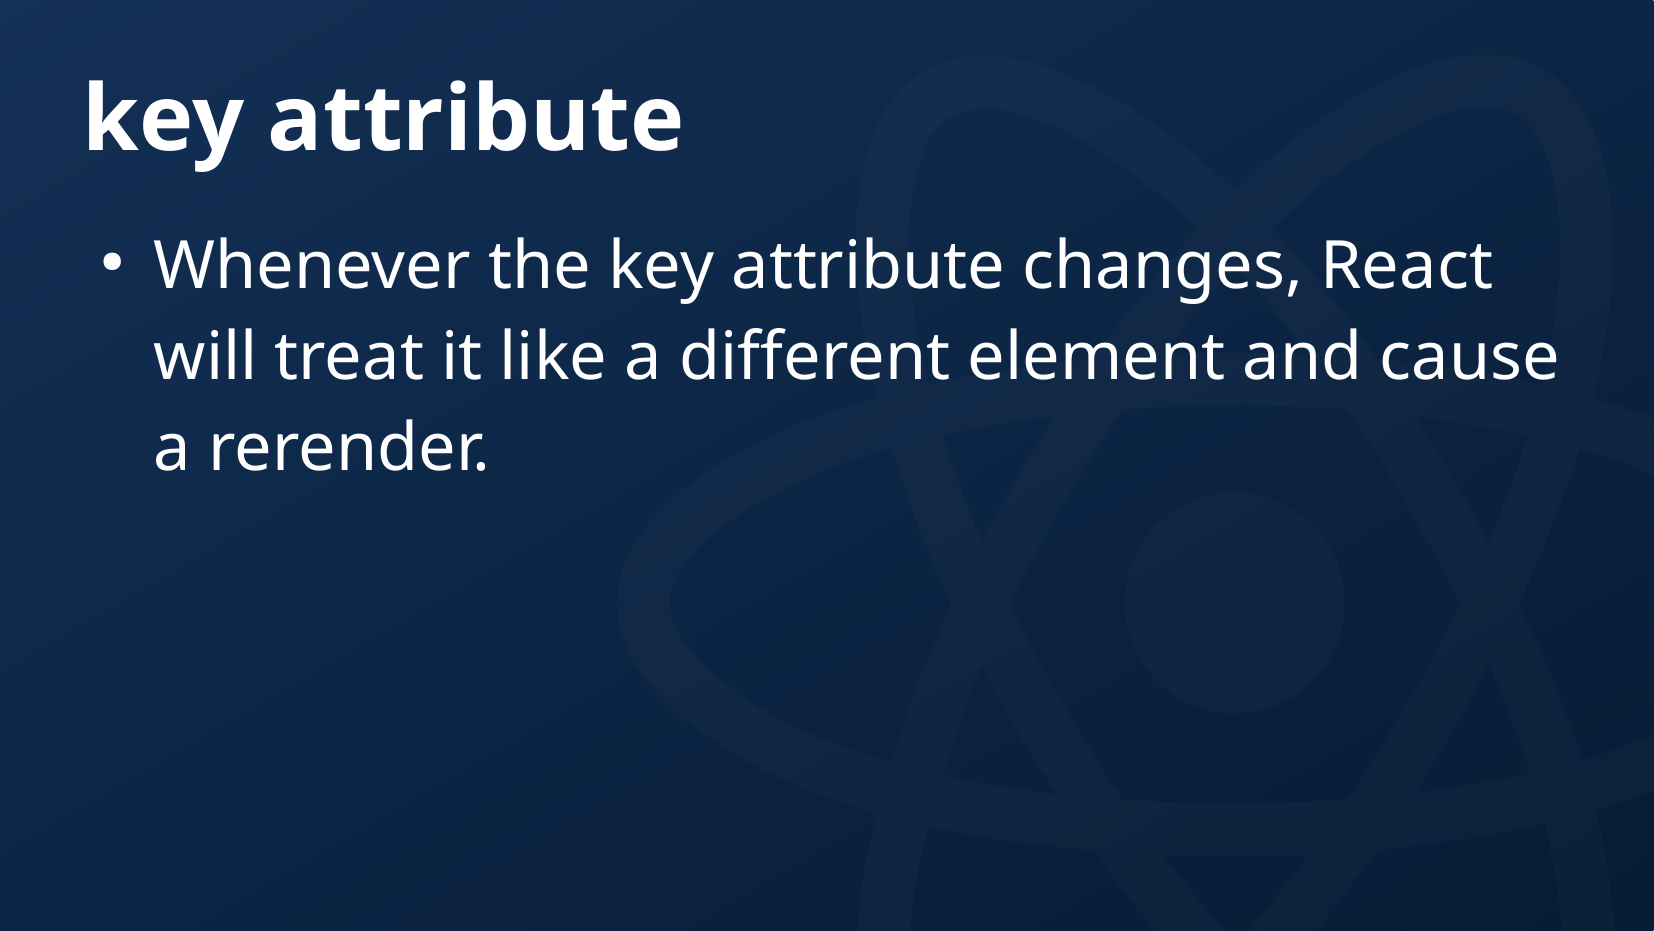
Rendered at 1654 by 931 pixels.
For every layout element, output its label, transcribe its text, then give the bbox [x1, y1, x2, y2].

list Whenever the key attribute changes, React will treat it like a different element and cause a rerender. [82, 217, 1571, 758]
title key attribute [82, 37, 1571, 193]
